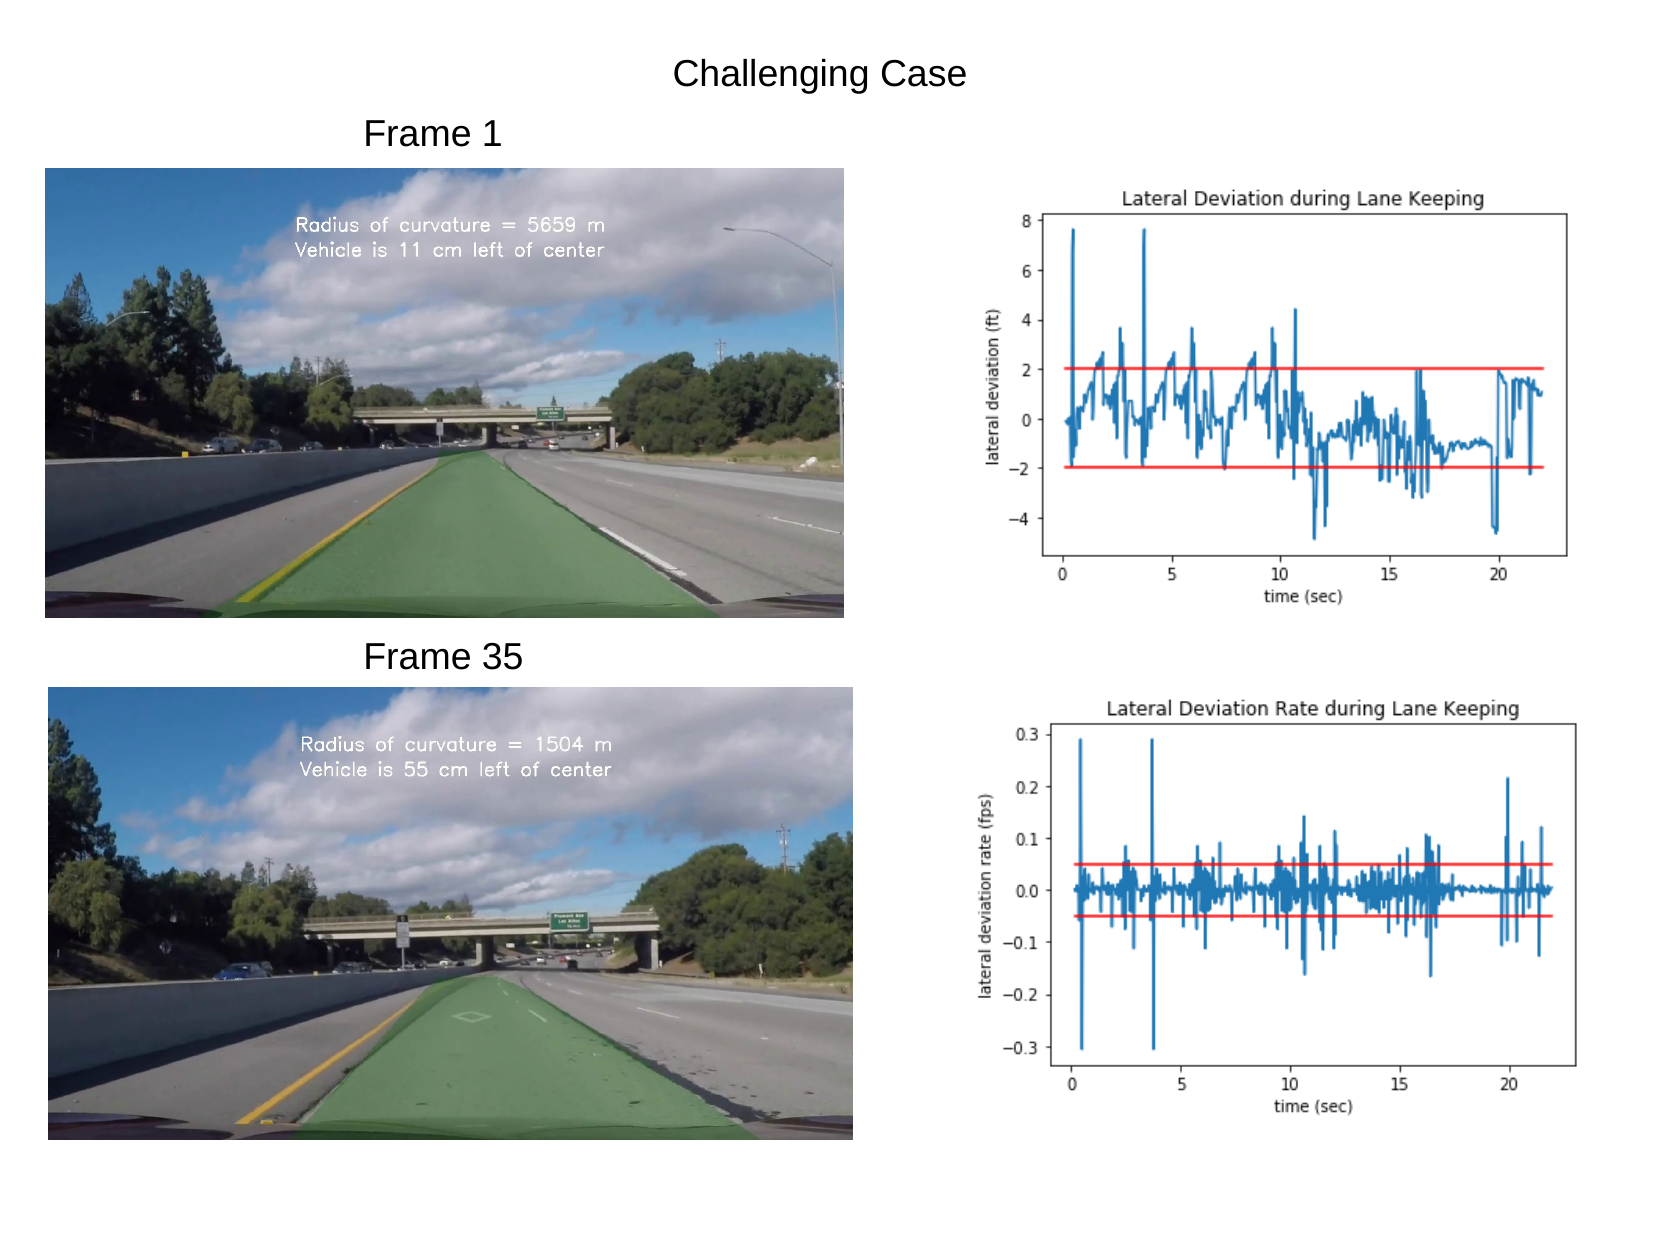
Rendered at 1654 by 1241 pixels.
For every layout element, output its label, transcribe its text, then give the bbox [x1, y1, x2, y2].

picture [975, 179, 1582, 615]
text_box Frame 35 [348, 627, 559, 688]
picture [48, 687, 853, 1141]
picture [969, 689, 1591, 1125]
text_box Frame 1 [348, 105, 559, 166]
text_box Challenging Case [495, 45, 1156, 106]
picture [45, 168, 844, 618]
